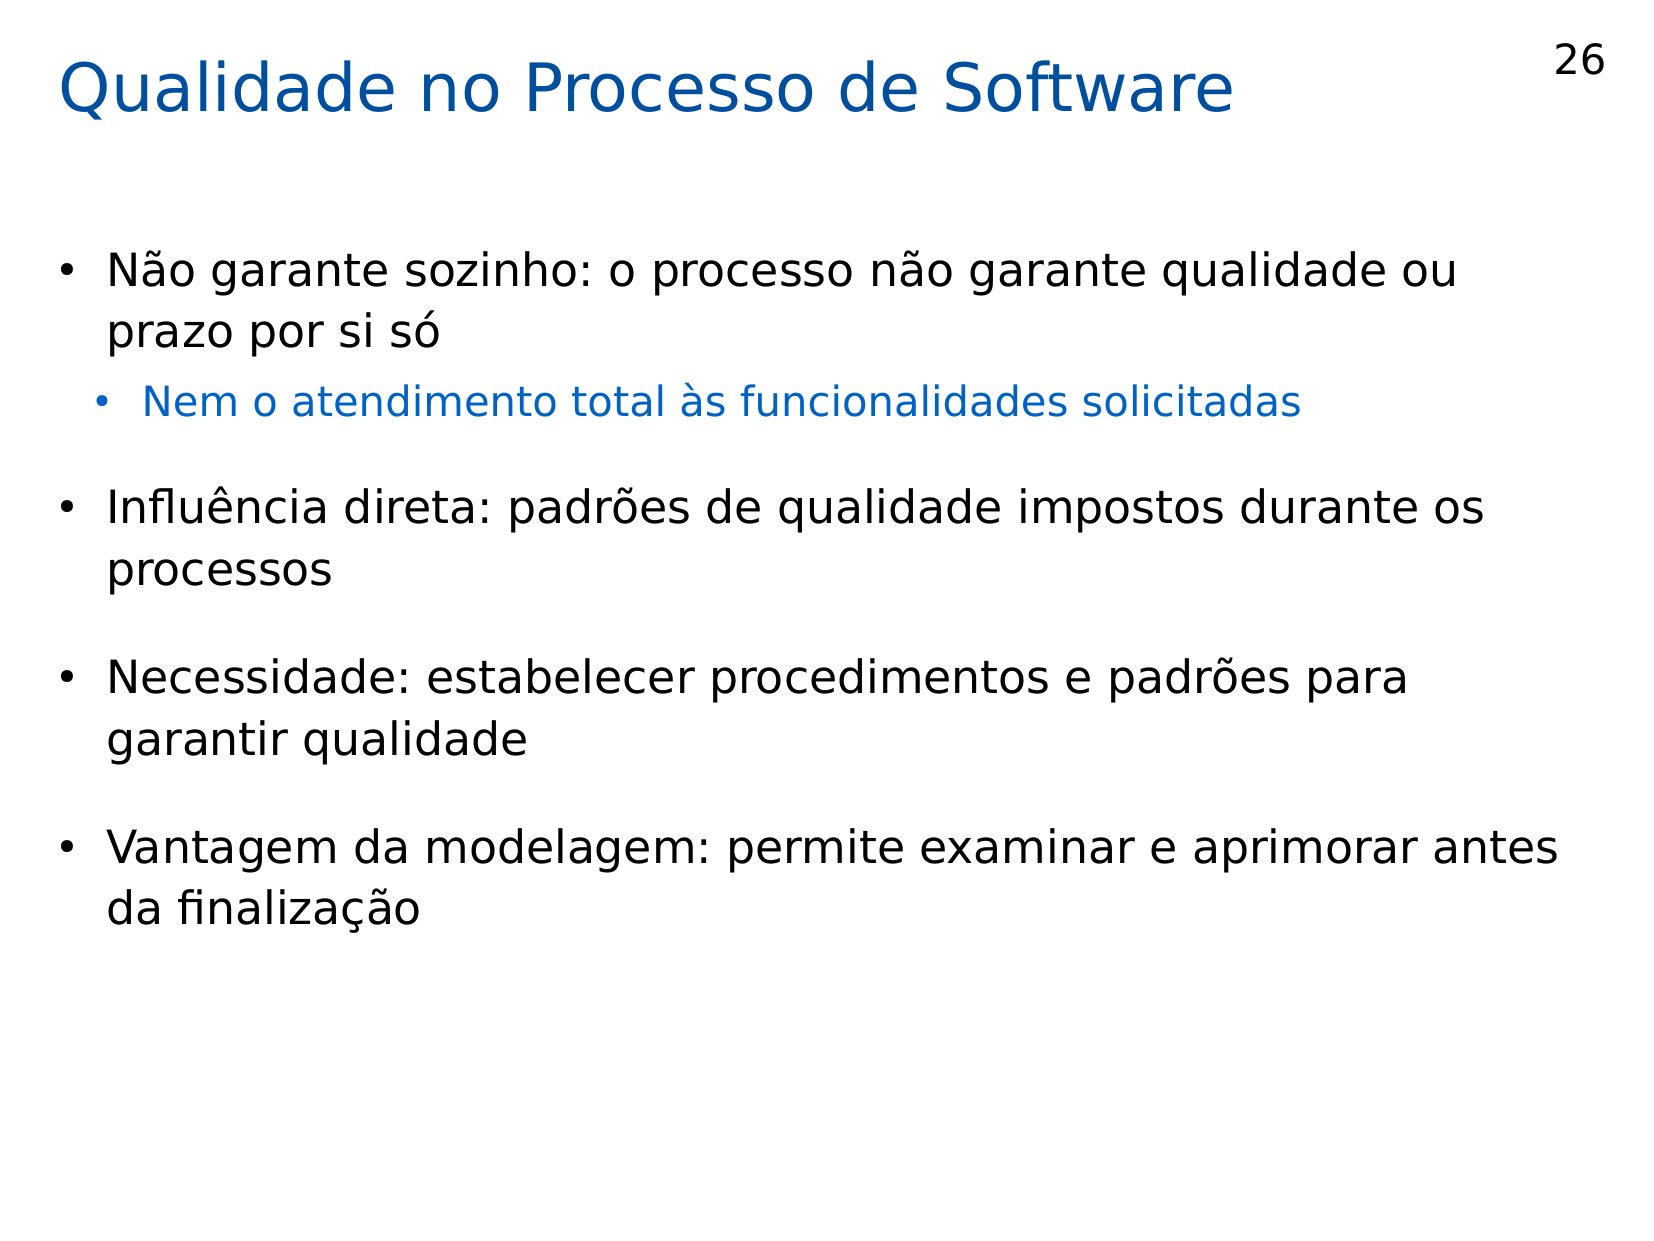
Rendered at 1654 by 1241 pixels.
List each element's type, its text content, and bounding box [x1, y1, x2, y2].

list Não garante sozinho: o processo não garante qualidade ou prazo por si só Nem o atendimento total às funcionalidades solicitadas Influência direta: padrões de qualidade impostos durante os processos Necessidade: estabelecer procedimentos e padrões para garantir qualidade Vantagem da modelagem: permite examinar e aprimorar antes da finalização [59, 236, 1595, 1211]
title Qualidade no Processo de Software [59, 29, 1506, 148]
